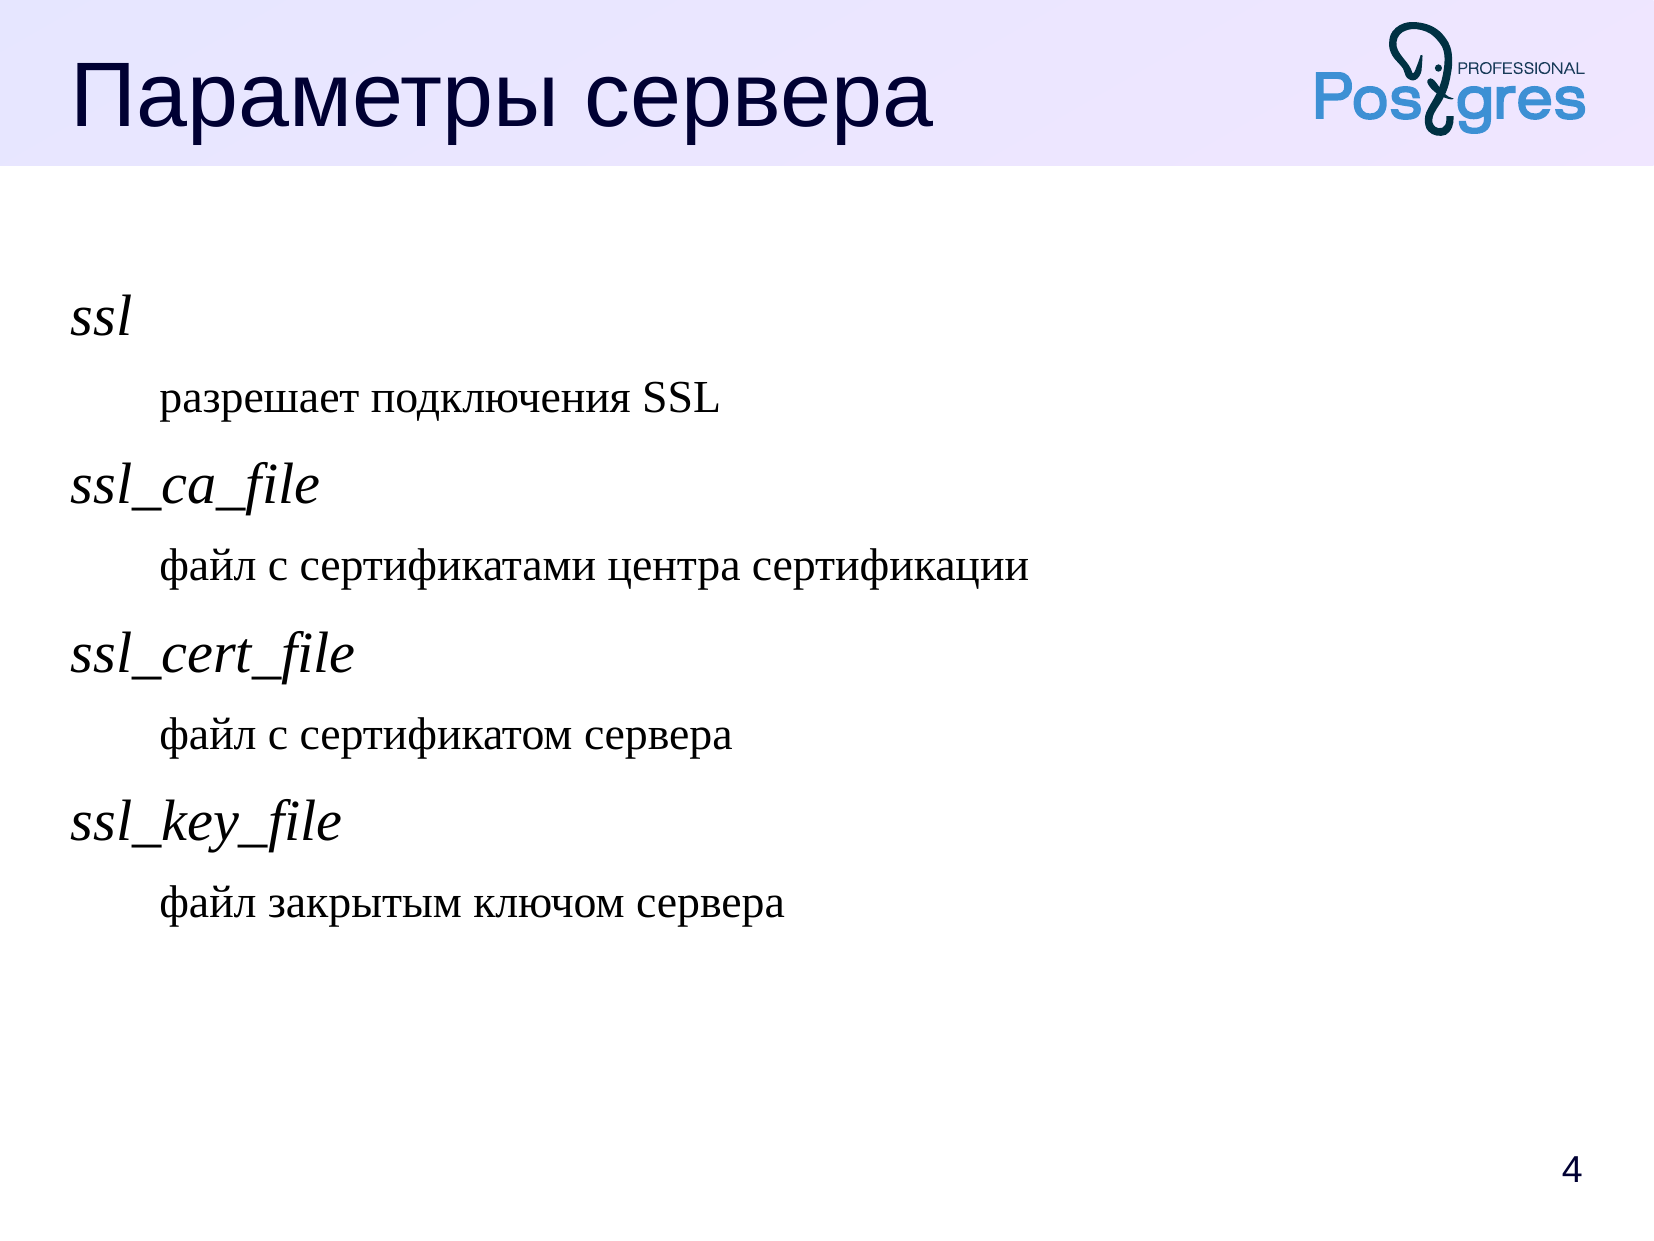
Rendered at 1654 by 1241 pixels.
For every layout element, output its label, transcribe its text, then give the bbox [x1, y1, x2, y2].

title Параметры сервера [70, 43, 1276, 147]
list ssl разрешает подключения SSL ssl_ca_file файл с сертификатами центра сертификации ssl_cert_file файл с сертификатом сервера ssl_key_file файл закрытым ключом сервера [70, 283, 1583, 1141]
